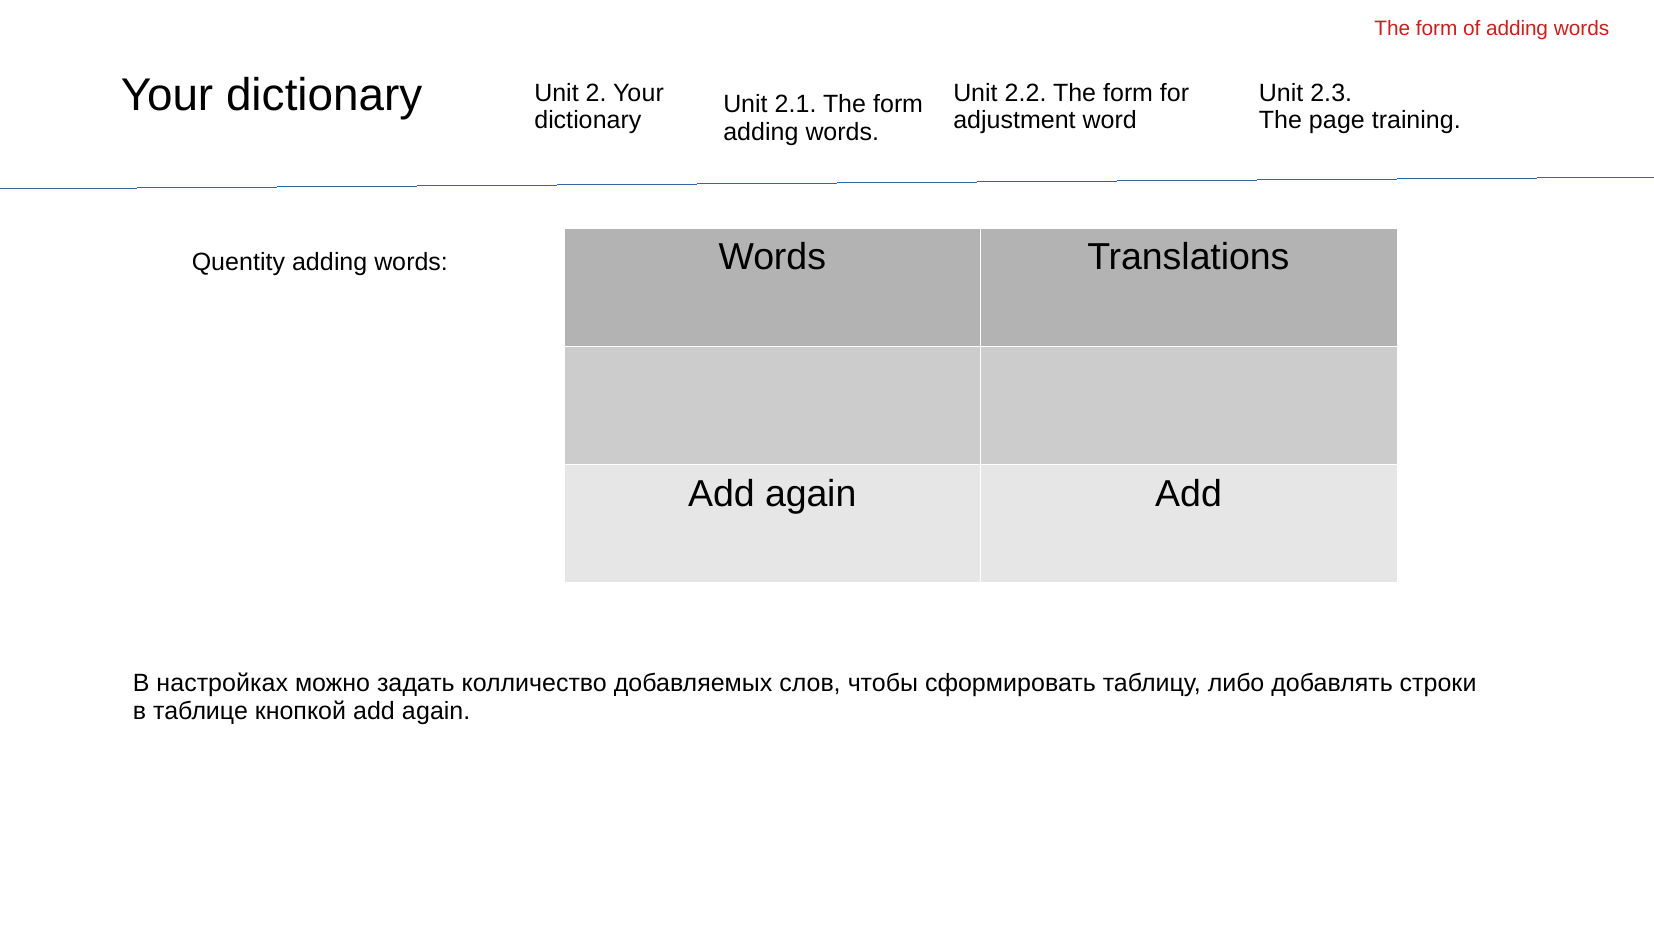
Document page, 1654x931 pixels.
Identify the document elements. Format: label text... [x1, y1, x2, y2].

table_header Words [565, 229, 980, 346]
table_cell [565, 347, 980, 464]
text_box Quentity adding words: [177, 240, 464, 284]
table_header Translations [981, 229, 1397, 346]
text_box В настройках можно задать колличество добавляемых слов, чтобы сформировать таблицу, либо добавлять строки в таблице кнопкой add again. [118, 661, 1502, 733]
text_box Your dictionary [94, 47, 449, 142]
text_box Unit 2. Your dictionary [519, 70, 687, 142]
table_cell [981, 347, 1397, 464]
text_box Unit 2.3. The page training. [1244, 70, 1477, 142]
text_box Unit 2.1. The form adding words. [708, 82, 938, 154]
text_box The form of adding words [1359, 9, 1654, 48]
text_box Unit 2.2. The form for adjustment word [938, 70, 1205, 170]
table_cell Add [981, 465, 1397, 582]
table_cell Add again [565, 465, 980, 582]
